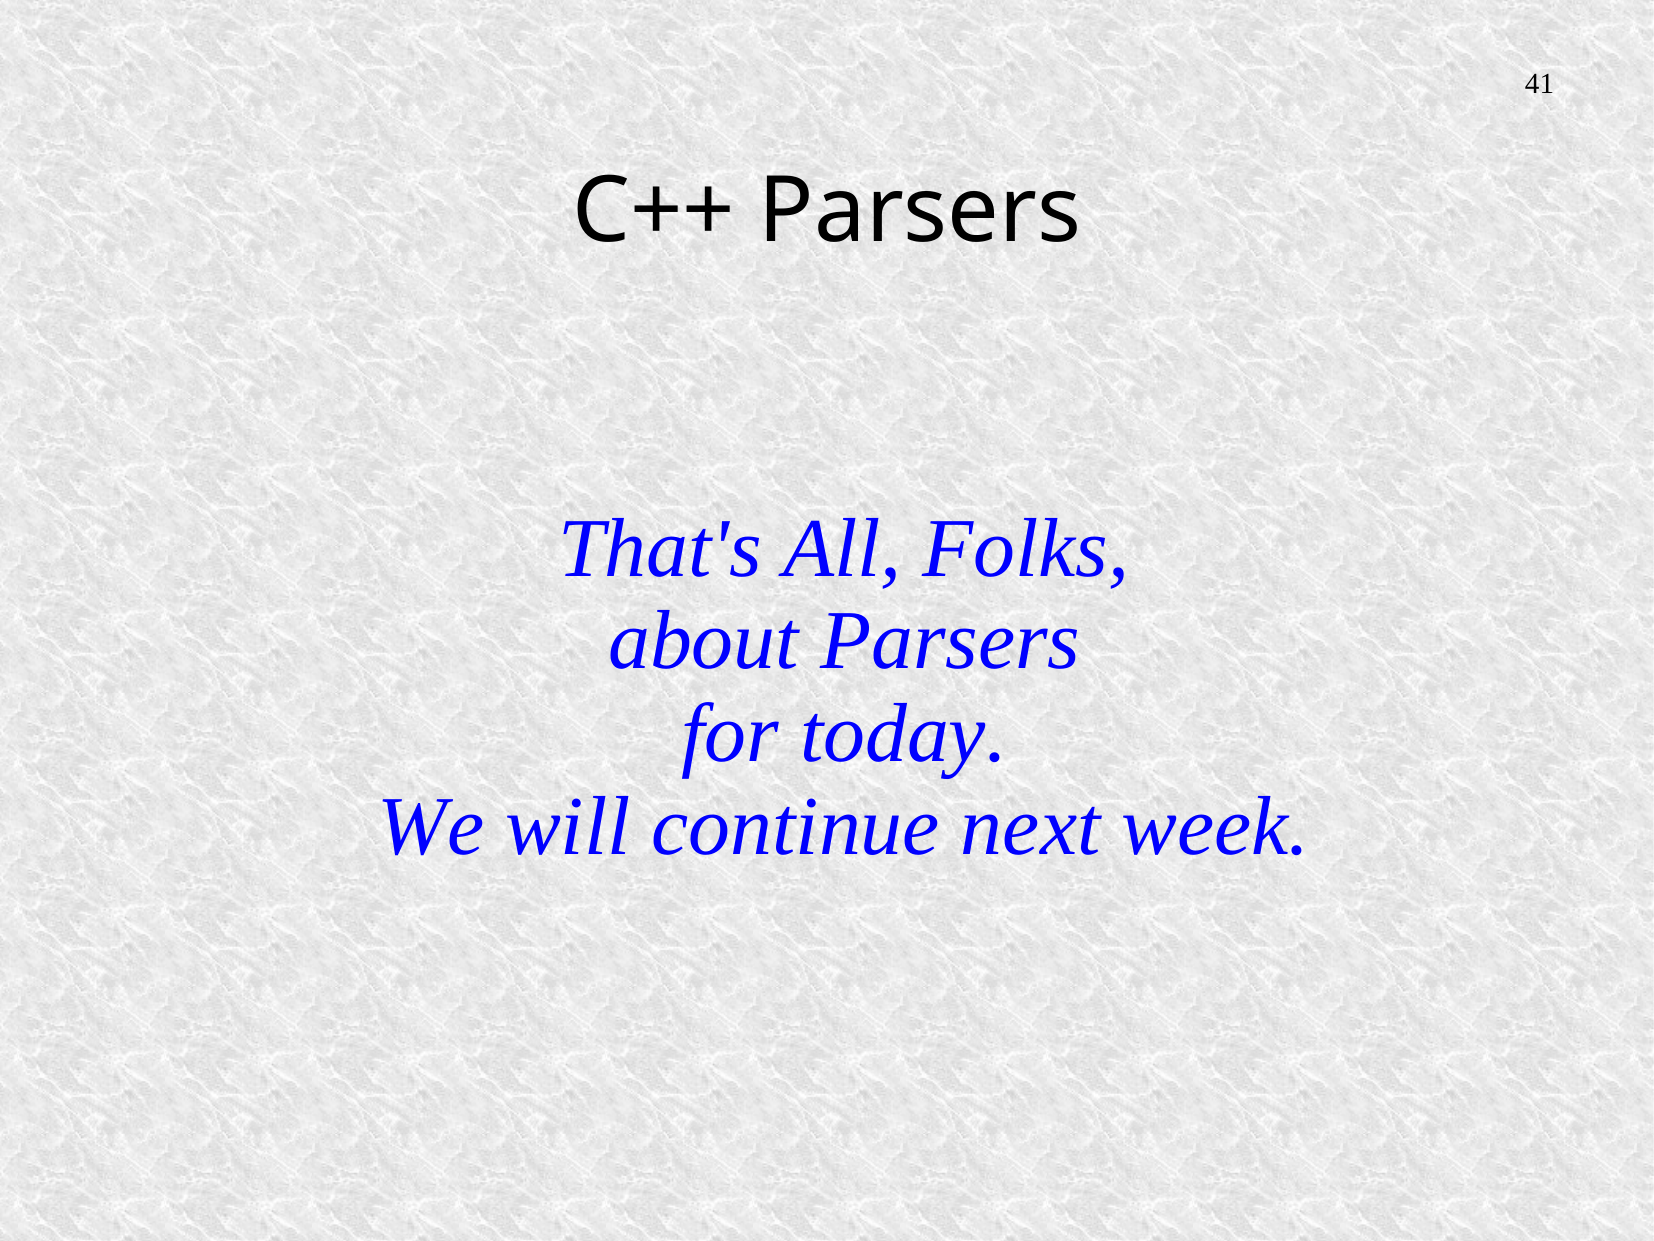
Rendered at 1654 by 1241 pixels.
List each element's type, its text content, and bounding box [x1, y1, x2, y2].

text_box That's All, Folks, about Parsers for today. We will continue next week. [120, 296, 1533, 1078]
picture [0, 0, 1654, 1241]
title C++ Parsers [121, 102, 1534, 310]
